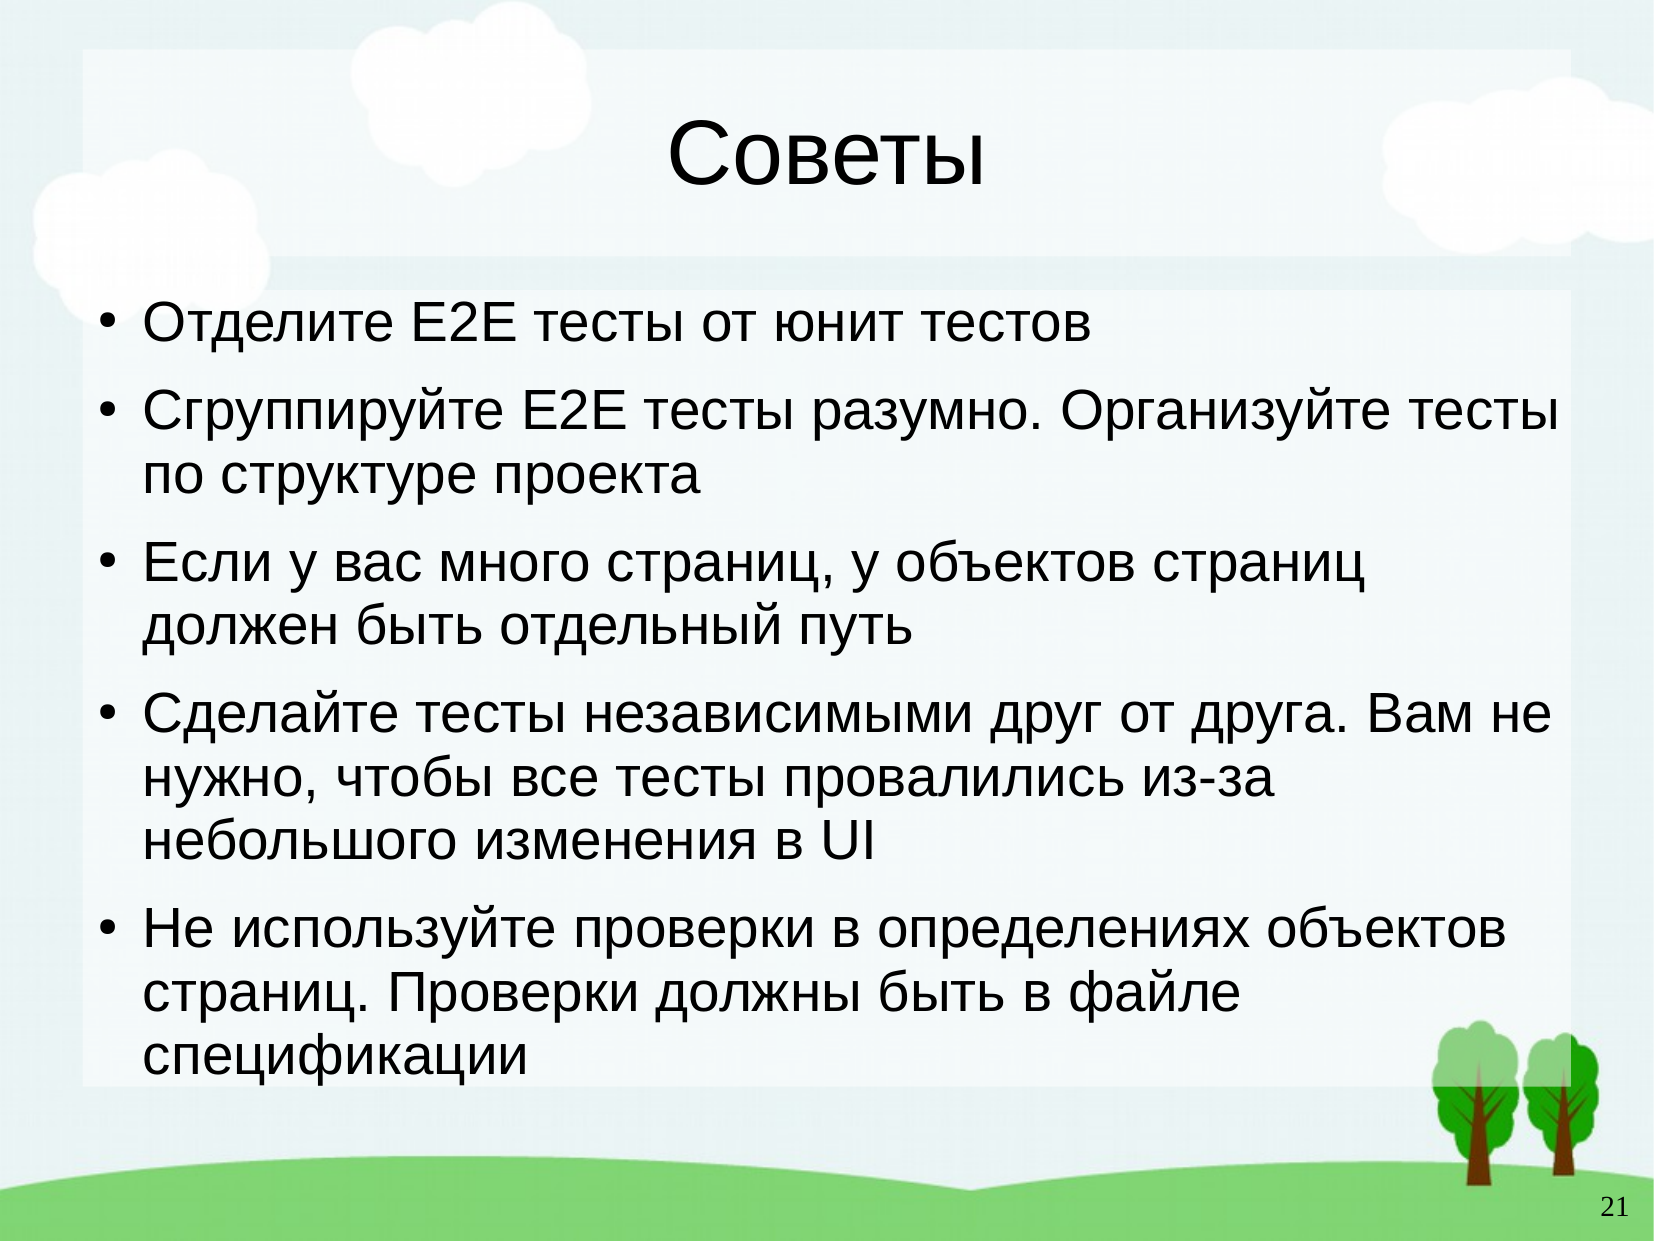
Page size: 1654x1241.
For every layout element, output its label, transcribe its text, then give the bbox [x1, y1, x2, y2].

picture [0, 0, 1654, 1241]
list Отделите E2E тесты от юнит тестов Сгруппируйте E2E тесты разумно. Организуйте тесты по структуре проекта Если у вас много страниц, у объектов страниц должен быть отдельный путь Сделайте тесты независимыми друг от друга. Вам не нужно, чтобы все тесты провалились из-за небольшого изменения в UI Не используйте проверки в определениях объектов страниц. Проверки должны быть в файле спецификации [82, 290, 1571, 1087]
title Советы [82, 49, 1571, 257]
